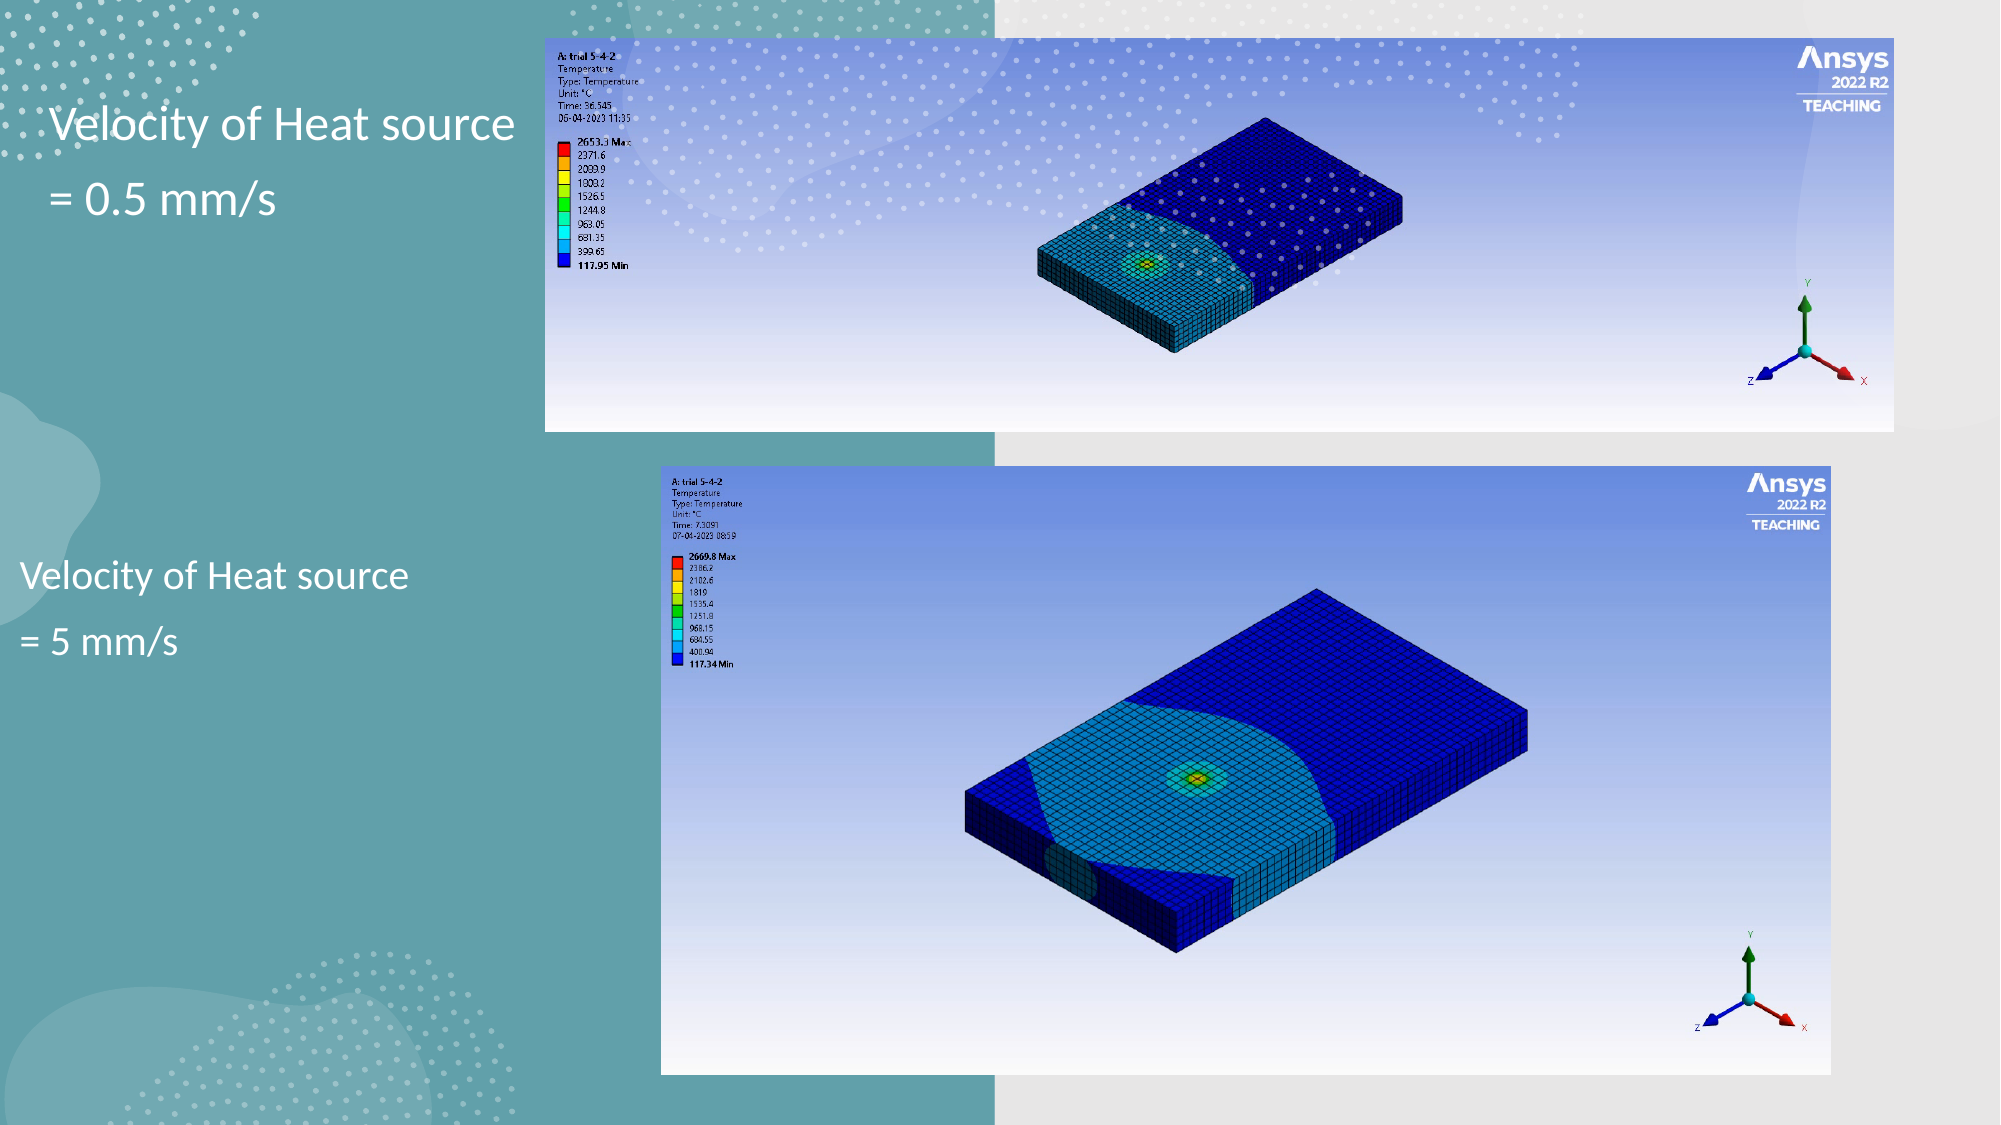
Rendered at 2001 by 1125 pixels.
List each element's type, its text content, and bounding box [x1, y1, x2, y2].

subtitle Velocity of Heat source = 0.5 mm/s [33, 89, 545, 546]
text_box [0, 0, 2000, 1125]
text_box Velocity of Heat source = 5 mm/s [4, 546, 660, 818]
